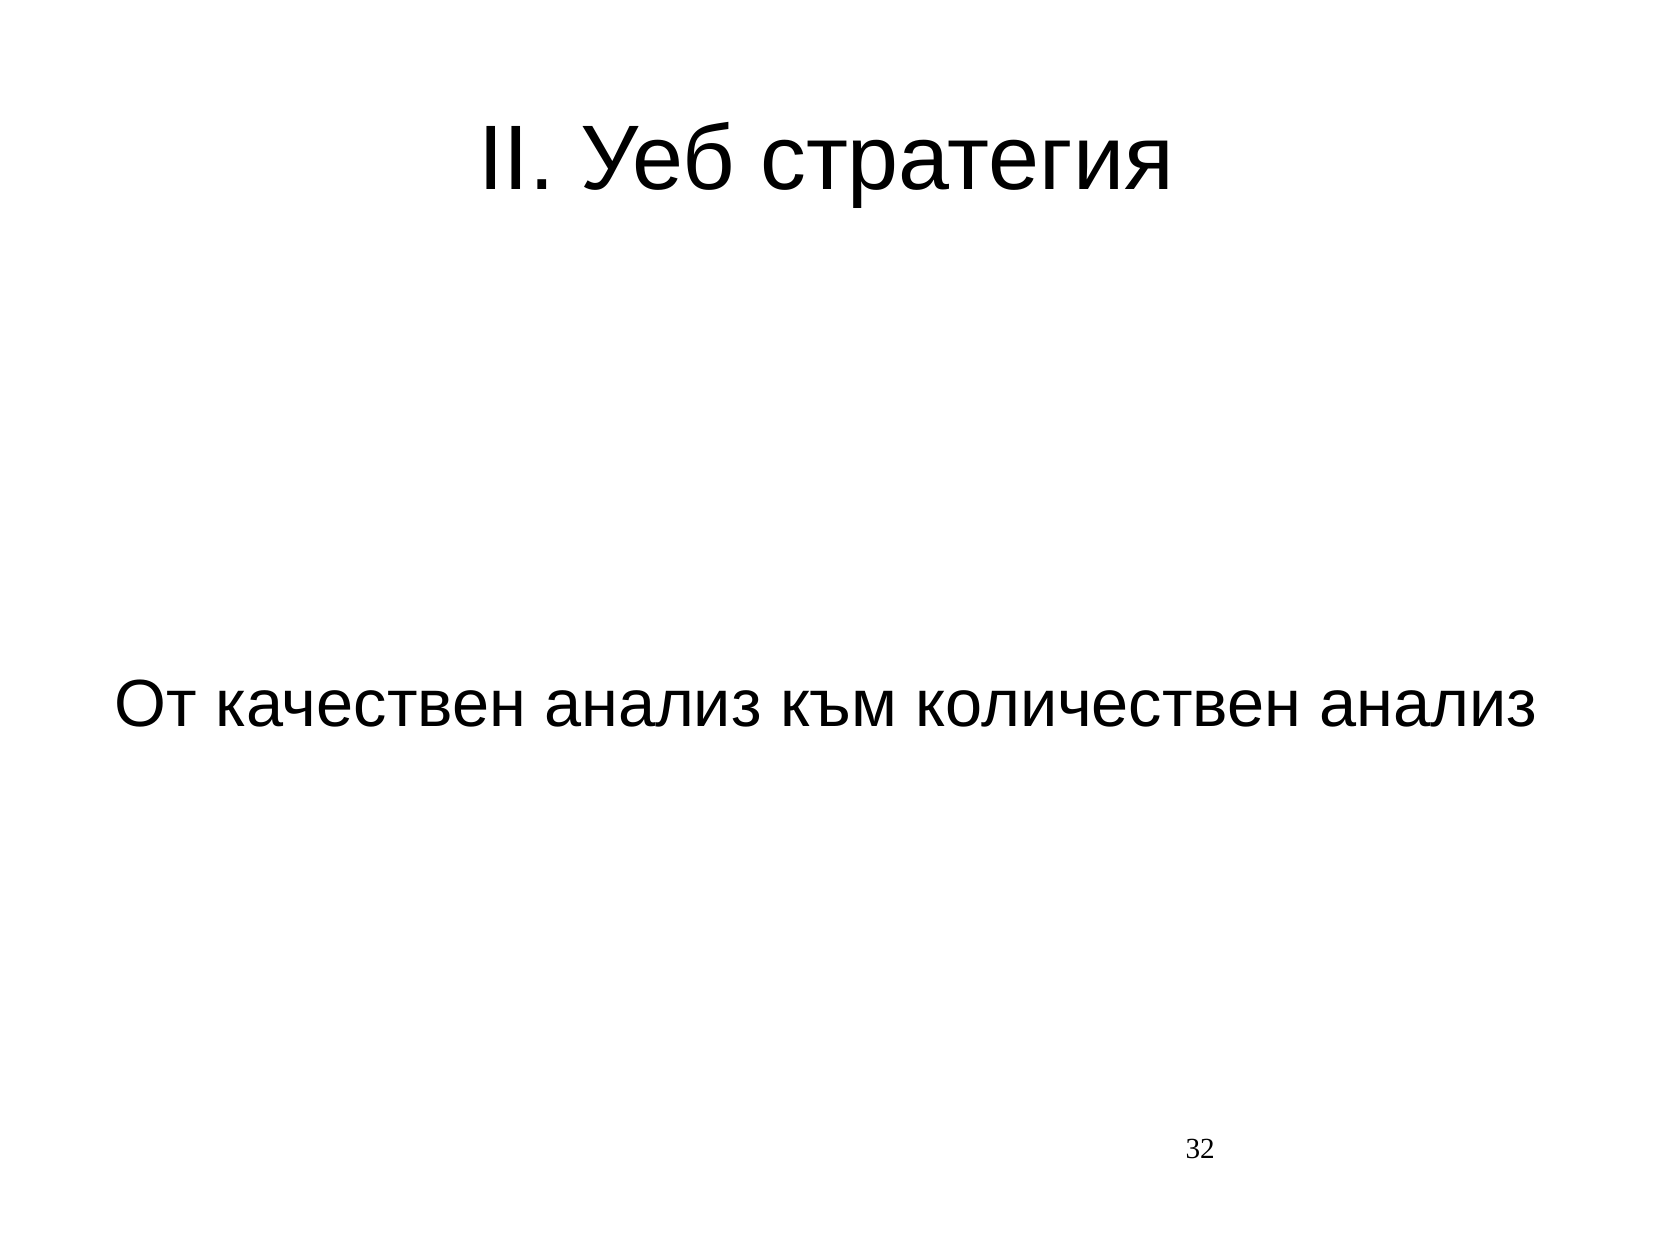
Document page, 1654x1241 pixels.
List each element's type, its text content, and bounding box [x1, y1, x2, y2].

title II. Уеб стратегия [82, 49, 1571, 257]
text_box [1185, 1129, 1571, 1216]
subtitle От качествен анализ към количествен анализ [82, 290, 1571, 1109]
